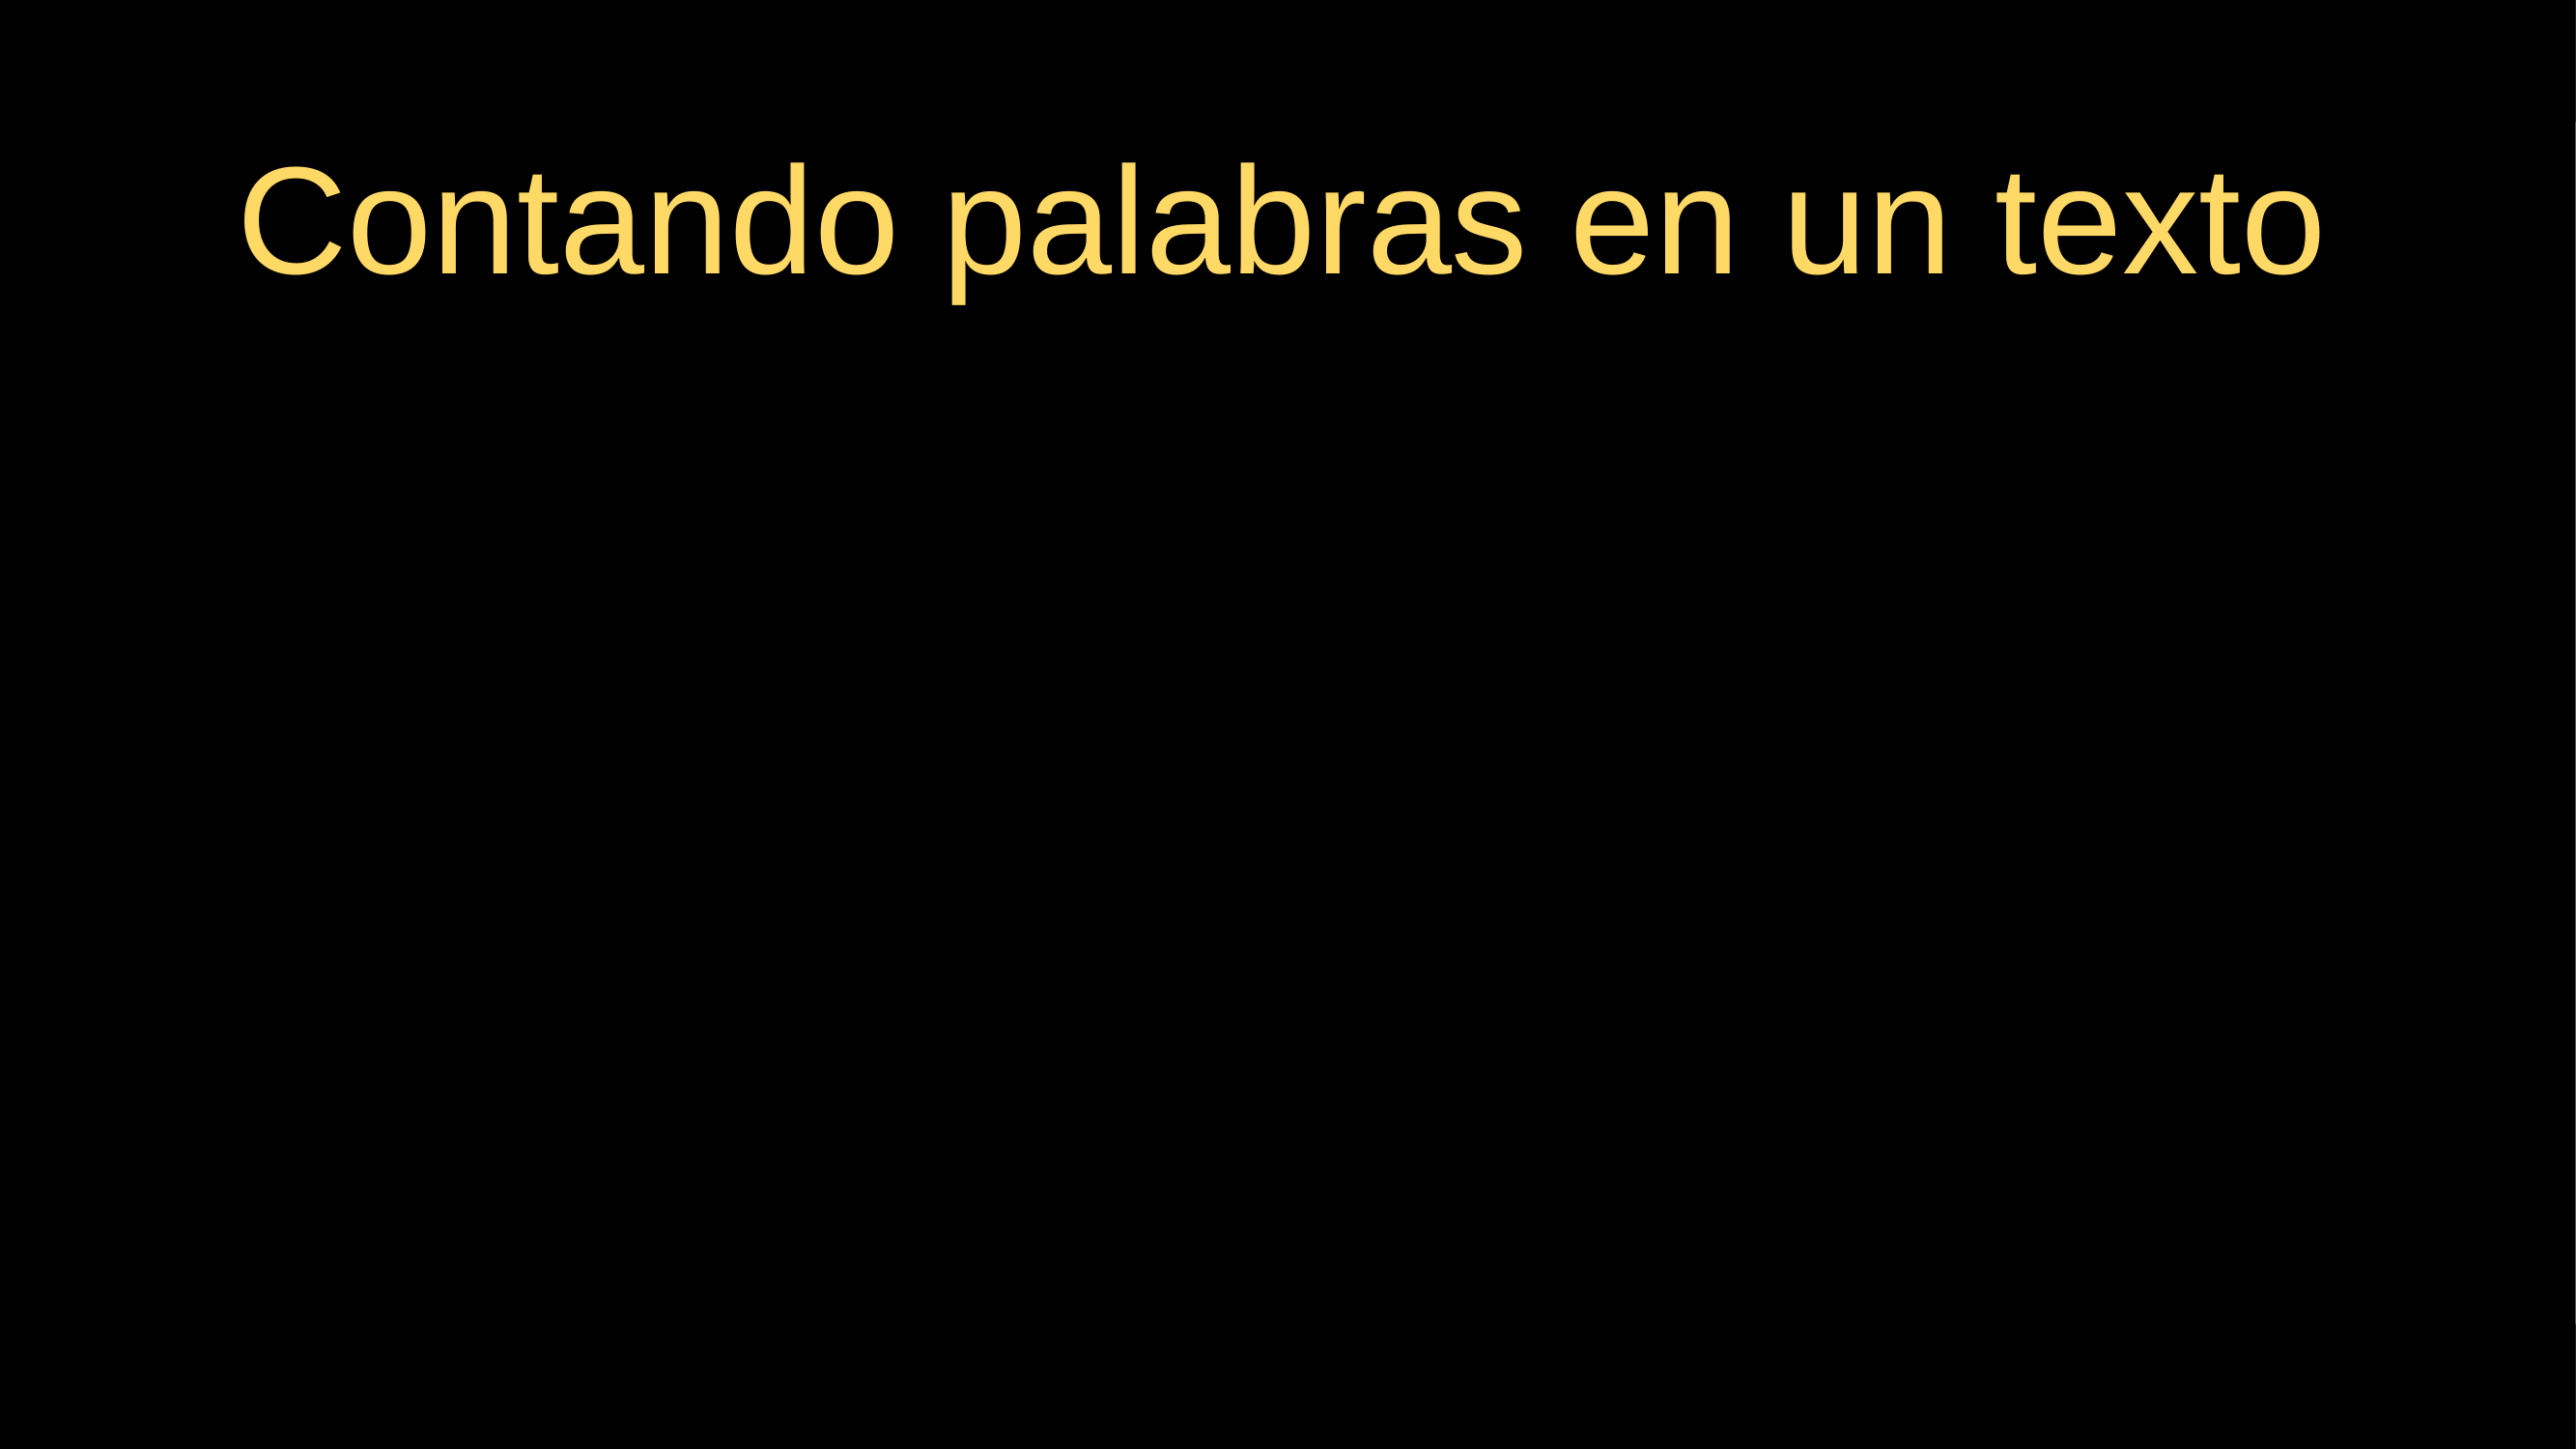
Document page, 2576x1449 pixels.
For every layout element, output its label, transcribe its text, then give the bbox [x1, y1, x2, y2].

text_box Contando palabras en un texto [223, 113, 2343, 312]
